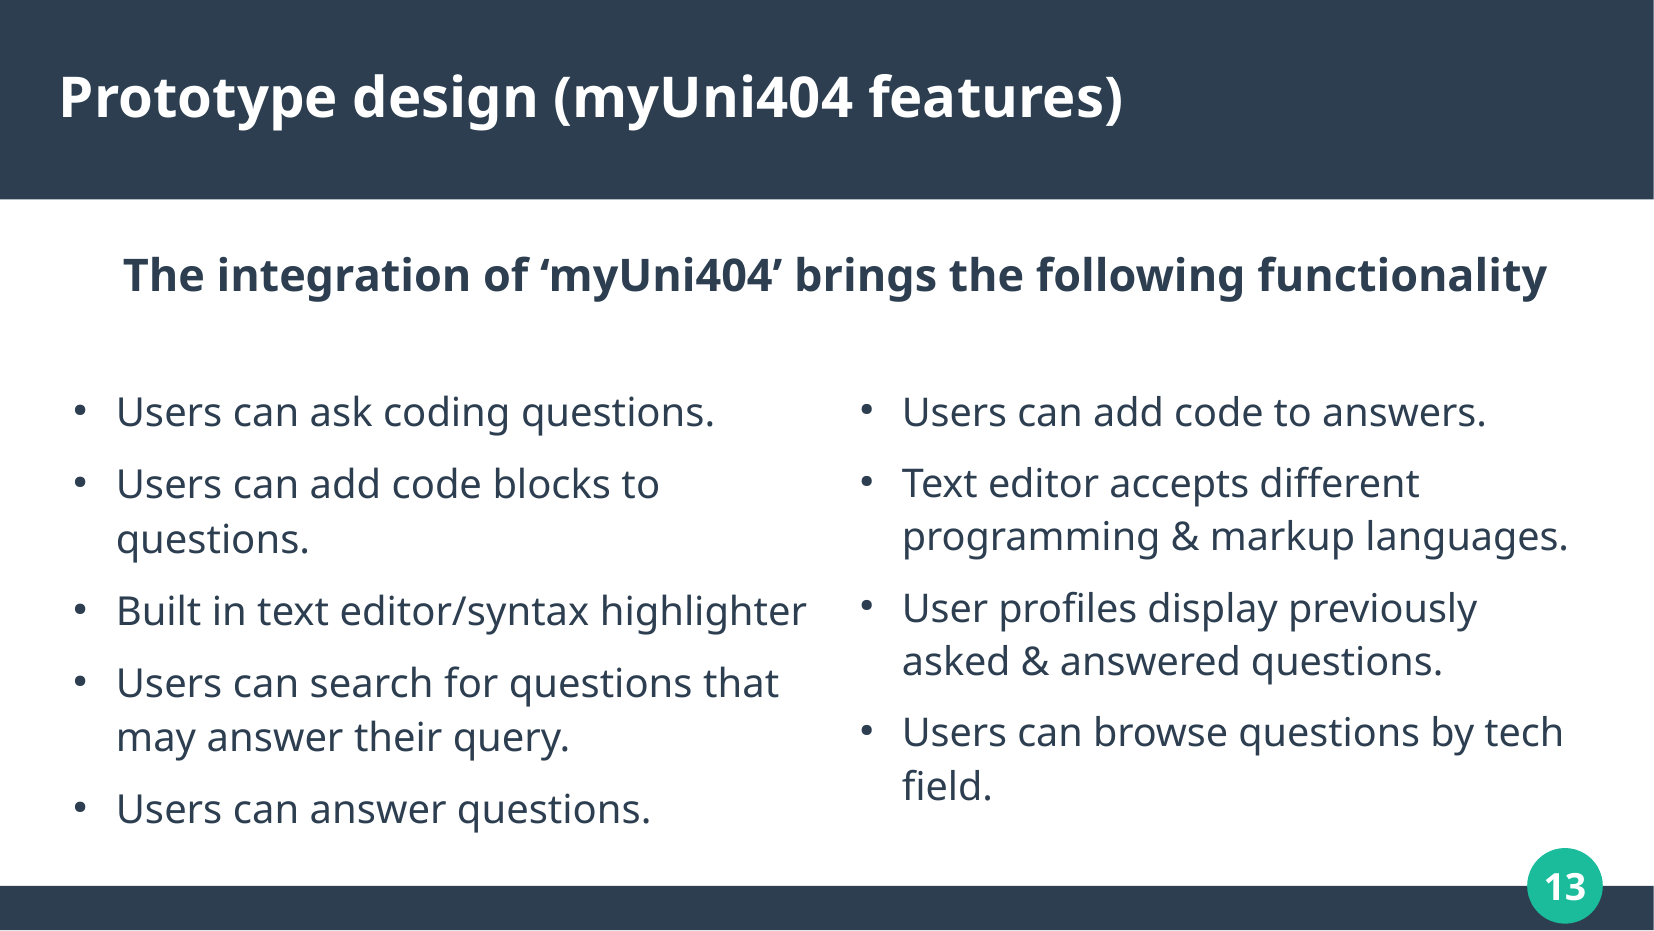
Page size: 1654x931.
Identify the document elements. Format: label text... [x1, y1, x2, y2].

list Users can ask coding questions. Users can add code blocks to questions. Built in text editor/syntax highlighter Users can search for questions that may answer their query. Users can answer questions. [59, 383, 809, 857]
title Prototype design (myUni404 features) [59, 37, 1595, 155]
list The integration of ‘myUni404’ brings the following functionality [59, 243, 1596, 355]
list Users can add code to answers. Text editor accepts different programming & markup languages. User profiles display previously asked & answered questions. Users can browse questions by tech field. [845, 383, 1596, 857]
